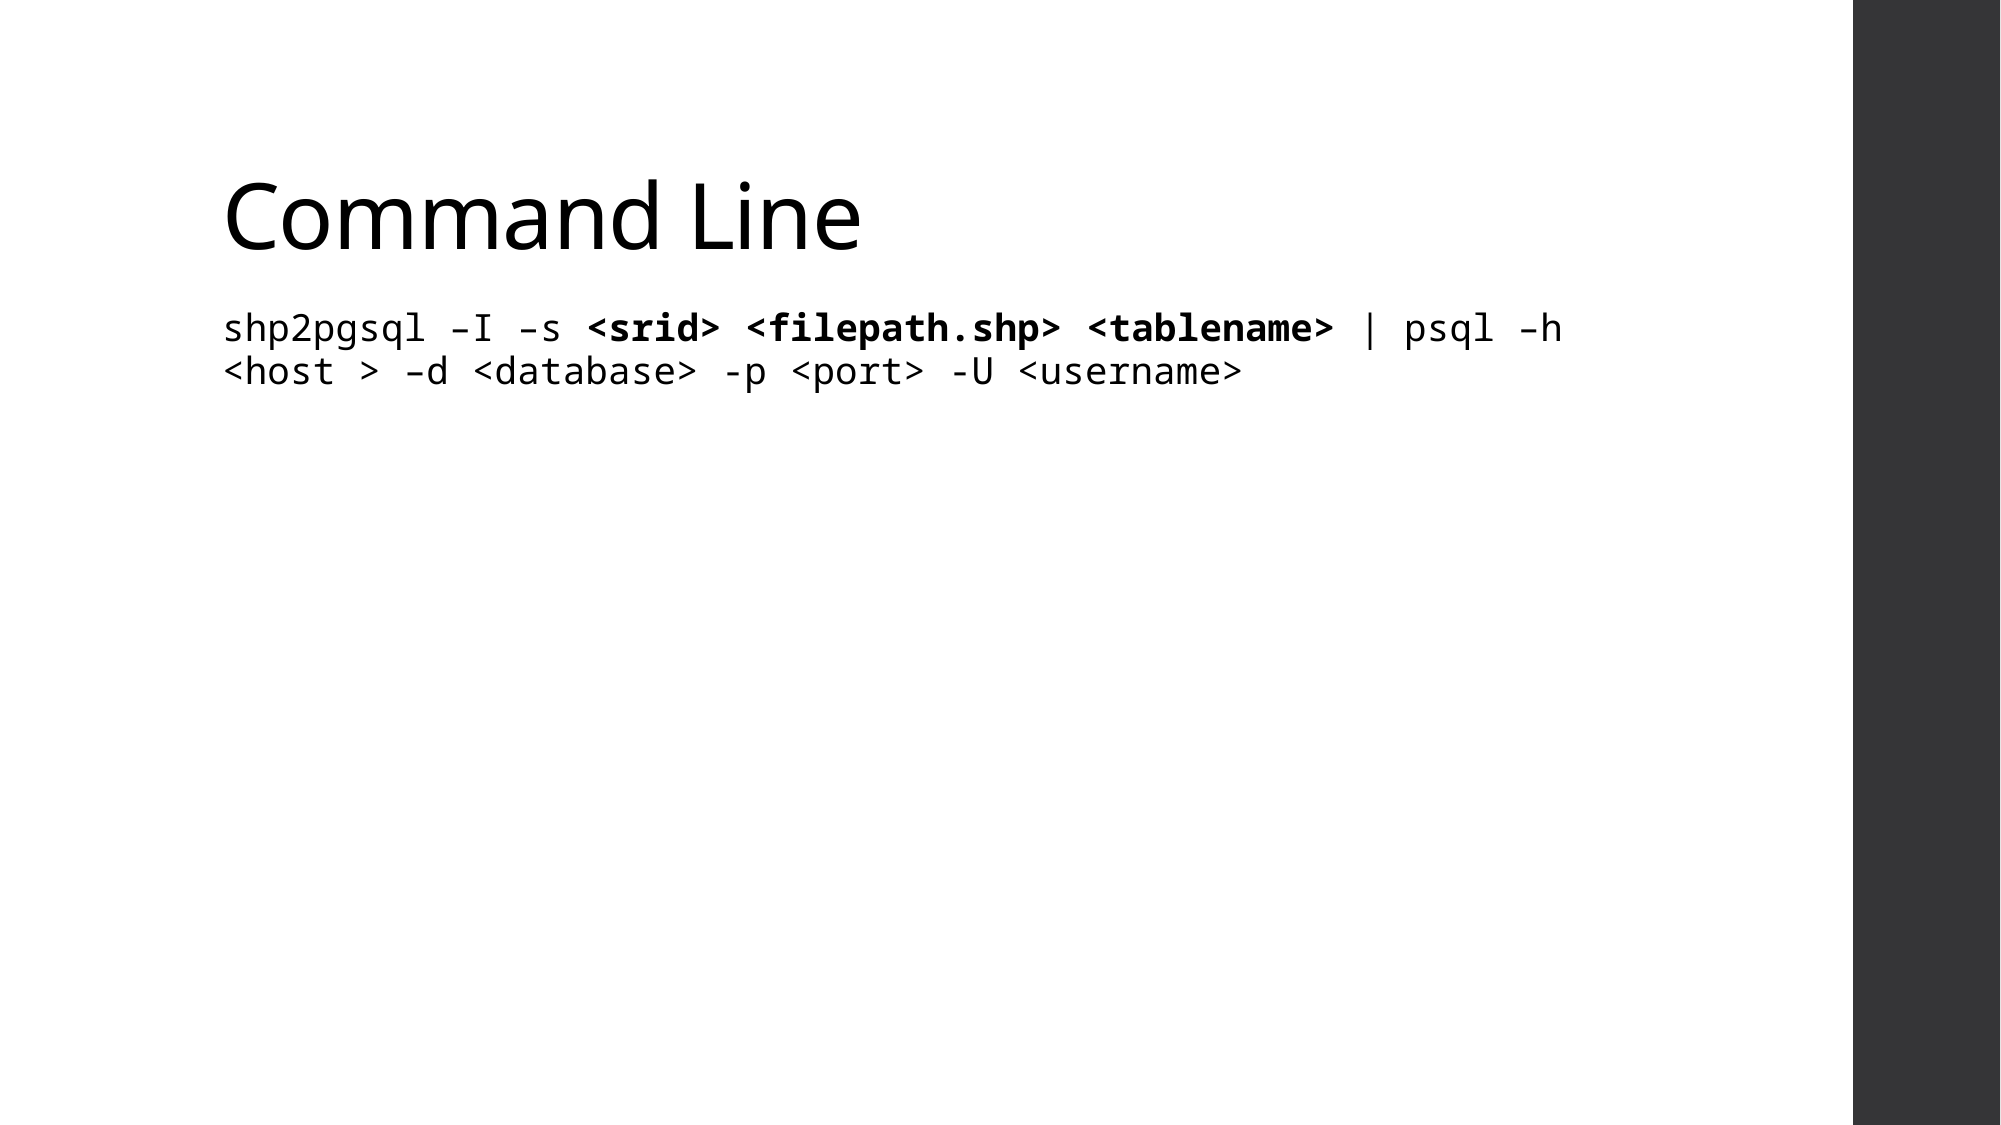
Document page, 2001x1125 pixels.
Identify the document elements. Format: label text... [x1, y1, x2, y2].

list shp2pgsql –I –s <srid> <filepath.shp> <tablename> | psql –h <host > –d <database> -p <port> -U <username> [206, 299, 1617, 1014]
title Command Line [206, 60, 1797, 278]
